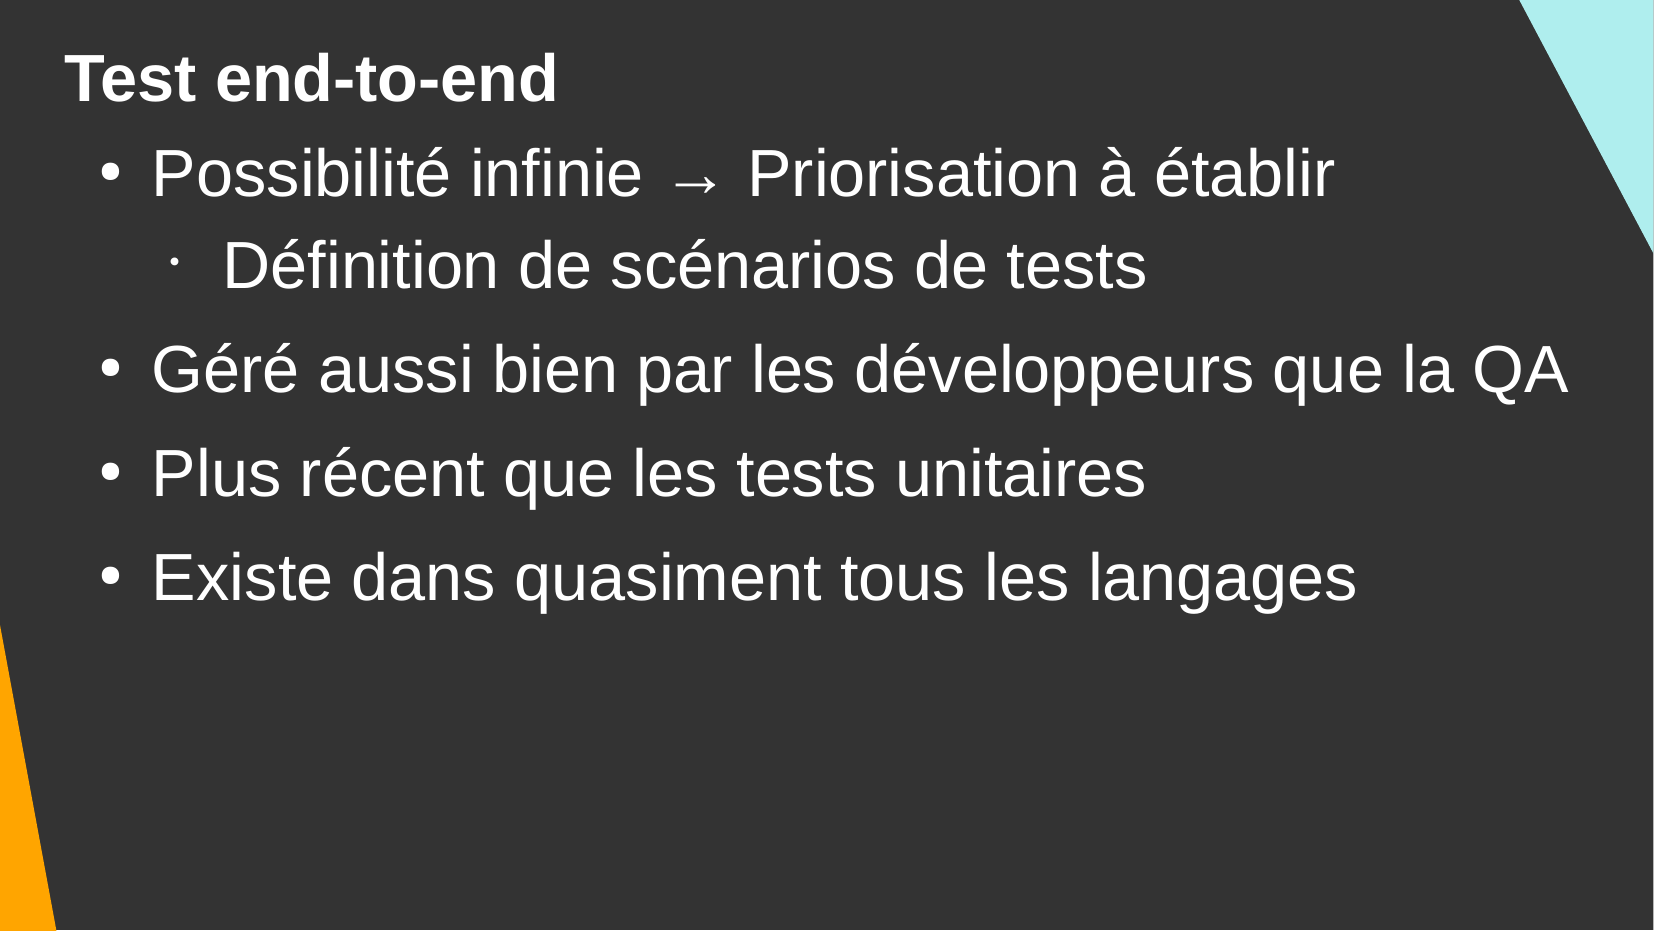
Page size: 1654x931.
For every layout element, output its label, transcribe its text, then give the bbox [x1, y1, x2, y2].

text_box [0, 625, 57, 931]
title Test end-to-end [64, 40, 1075, 116]
list Possibilité infinie → Priorisation à établir Définition de scénarios de tests Géré aussi bien par les développeurs que la QA Plus récent que les tests unitaires Existe dans quasiment tous les langages [80, 135, 1620, 745]
text_box [1519, 0, 1654, 255]
